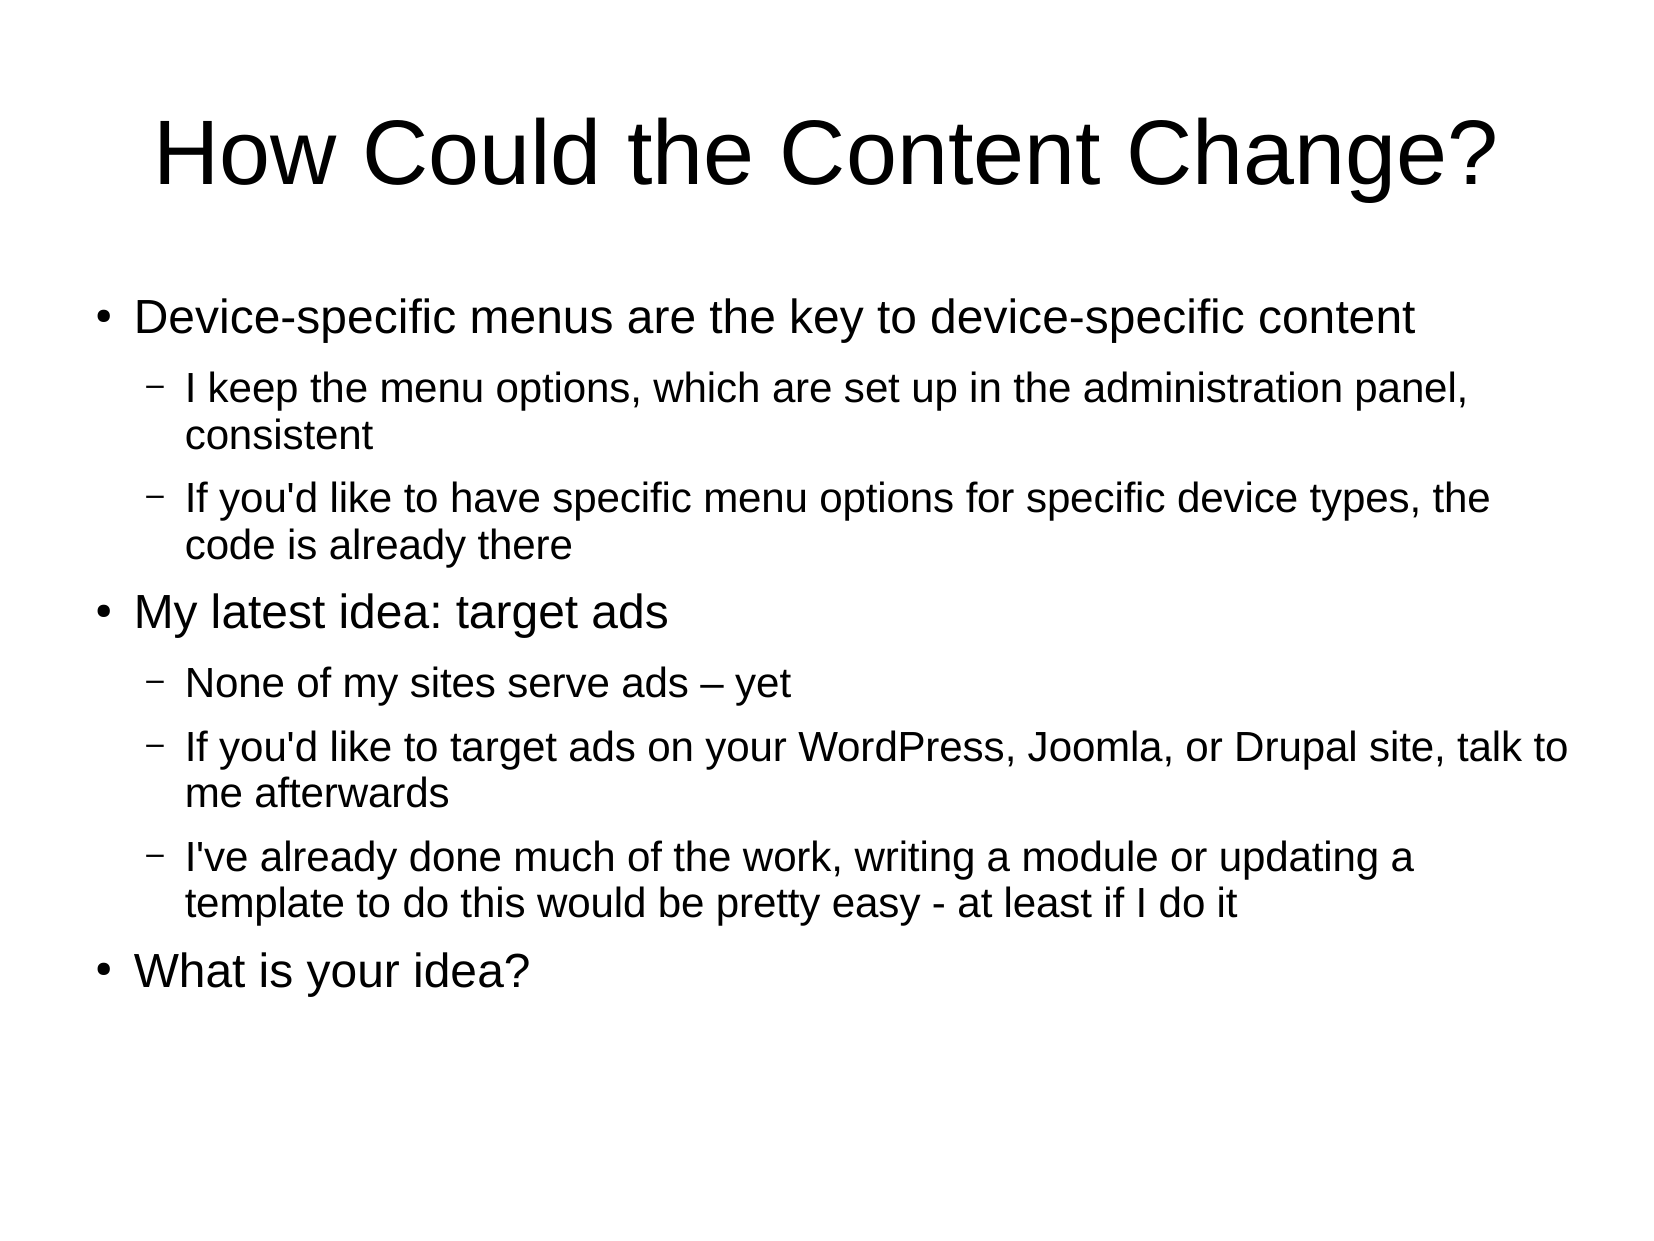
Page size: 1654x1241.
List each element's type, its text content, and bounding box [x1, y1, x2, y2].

list Device-specific menus are the key to device-specific content I keep the menu options, which are set up in the administration panel, consistent If you'd like to have specific menu options for specific device types, the code is already there My latest idea: target ads None of my sites serve ads – yet If you'd like to target ads on your WordPress, Joomla, or Drupal site, talk to me afterwards I've already done much of the work, writing a module or updating a template to do this would be pretty easy - at least if I do it What is your idea? [82, 290, 1571, 1010]
title How Could the Content Change? [82, 49, 1571, 257]
